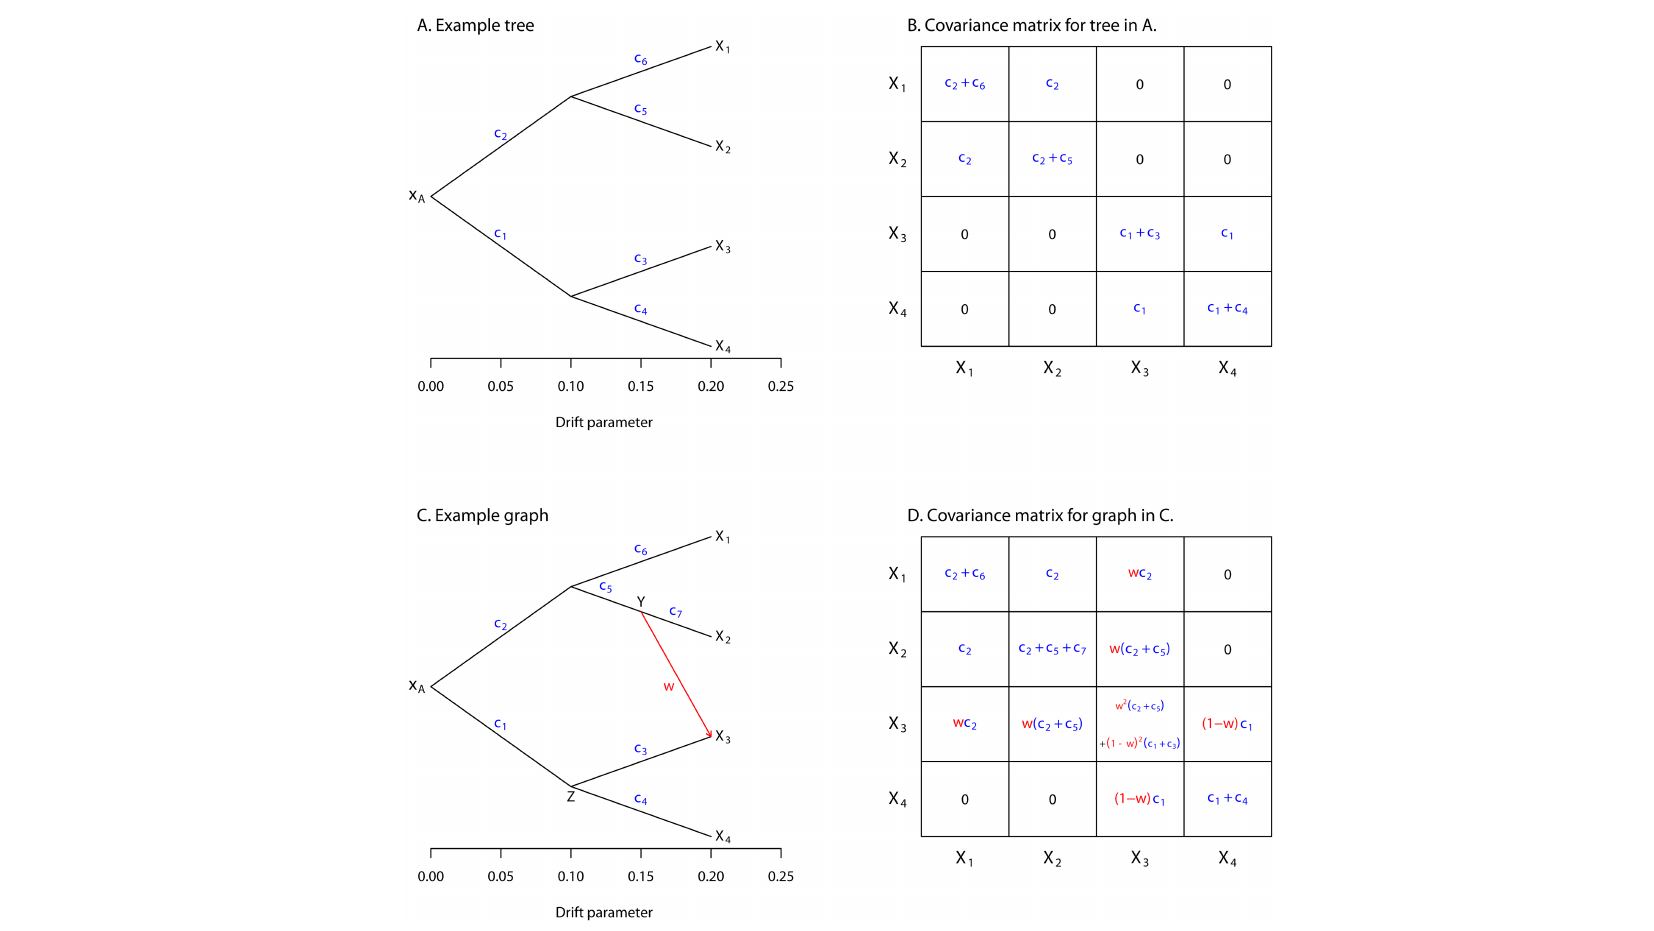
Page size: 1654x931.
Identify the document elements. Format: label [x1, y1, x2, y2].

picture [405, 14, 1276, 924]
